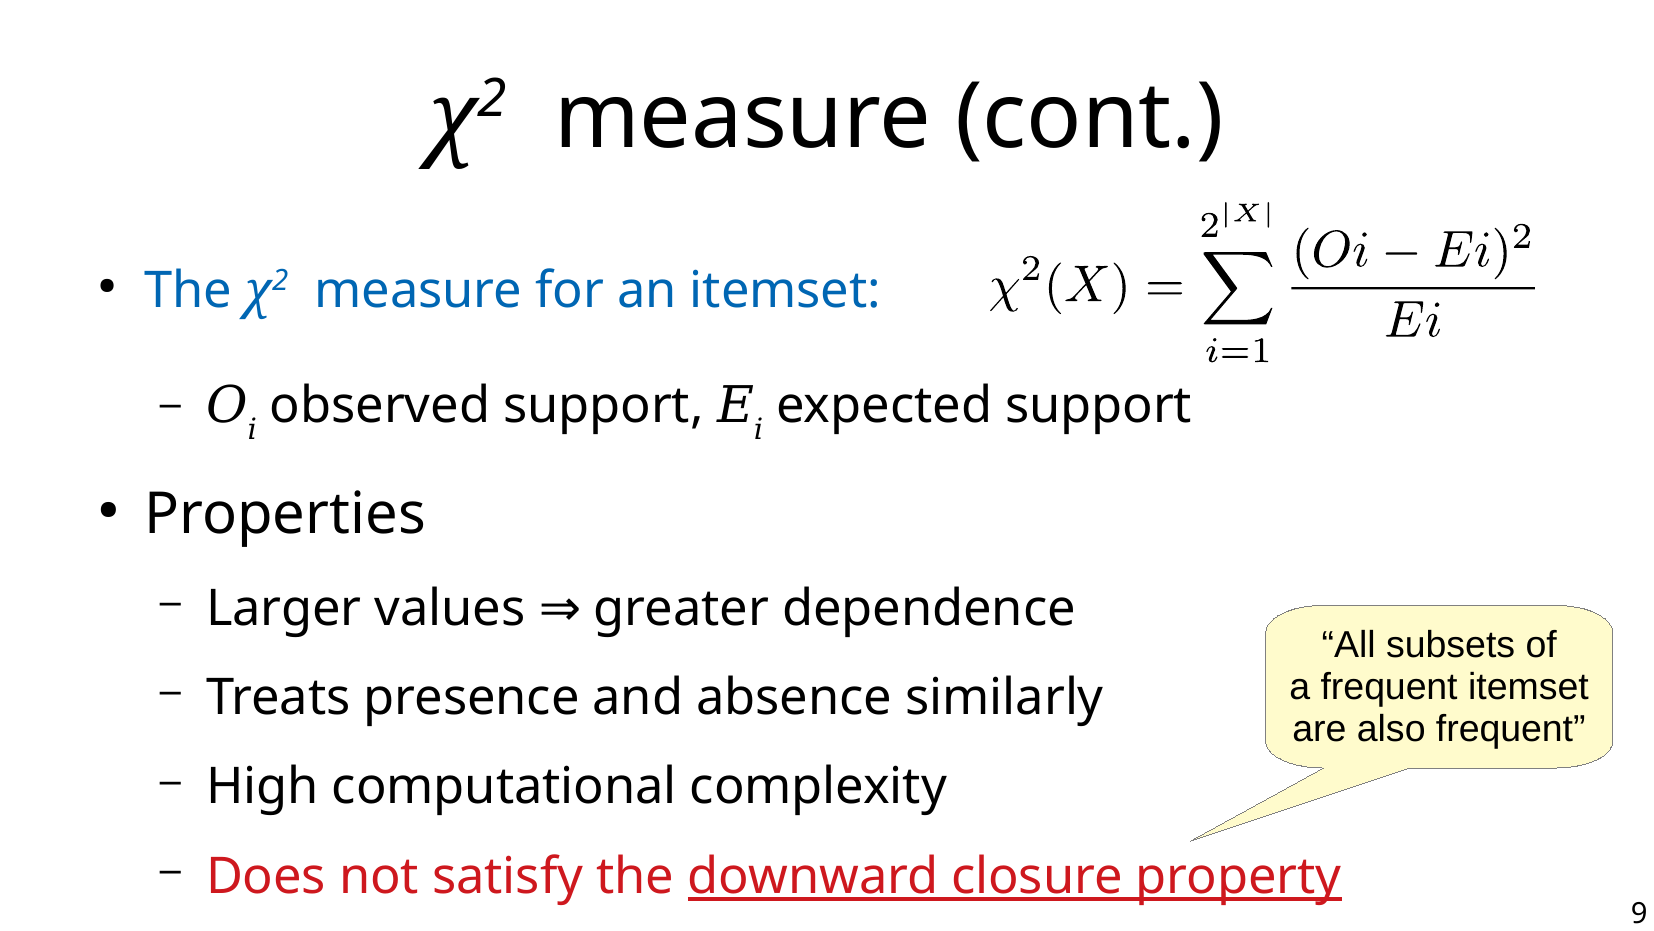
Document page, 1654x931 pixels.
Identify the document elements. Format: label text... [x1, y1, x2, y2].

text_box [988, 201, 1535, 363]
title χ2 measure (cont.) [82, 54, 1571, 169]
text_box “All subsets of a frequent itemset are also frequent” [1190, 605, 1613, 842]
list The χ2 measure for an itemset: Oi observed support, Ei expected support Properties Larger values ⇒ greater dependence Treats presence and absence similarly High computational complexity Does not satisfy the downward closure property [82, 253, 1571, 913]
